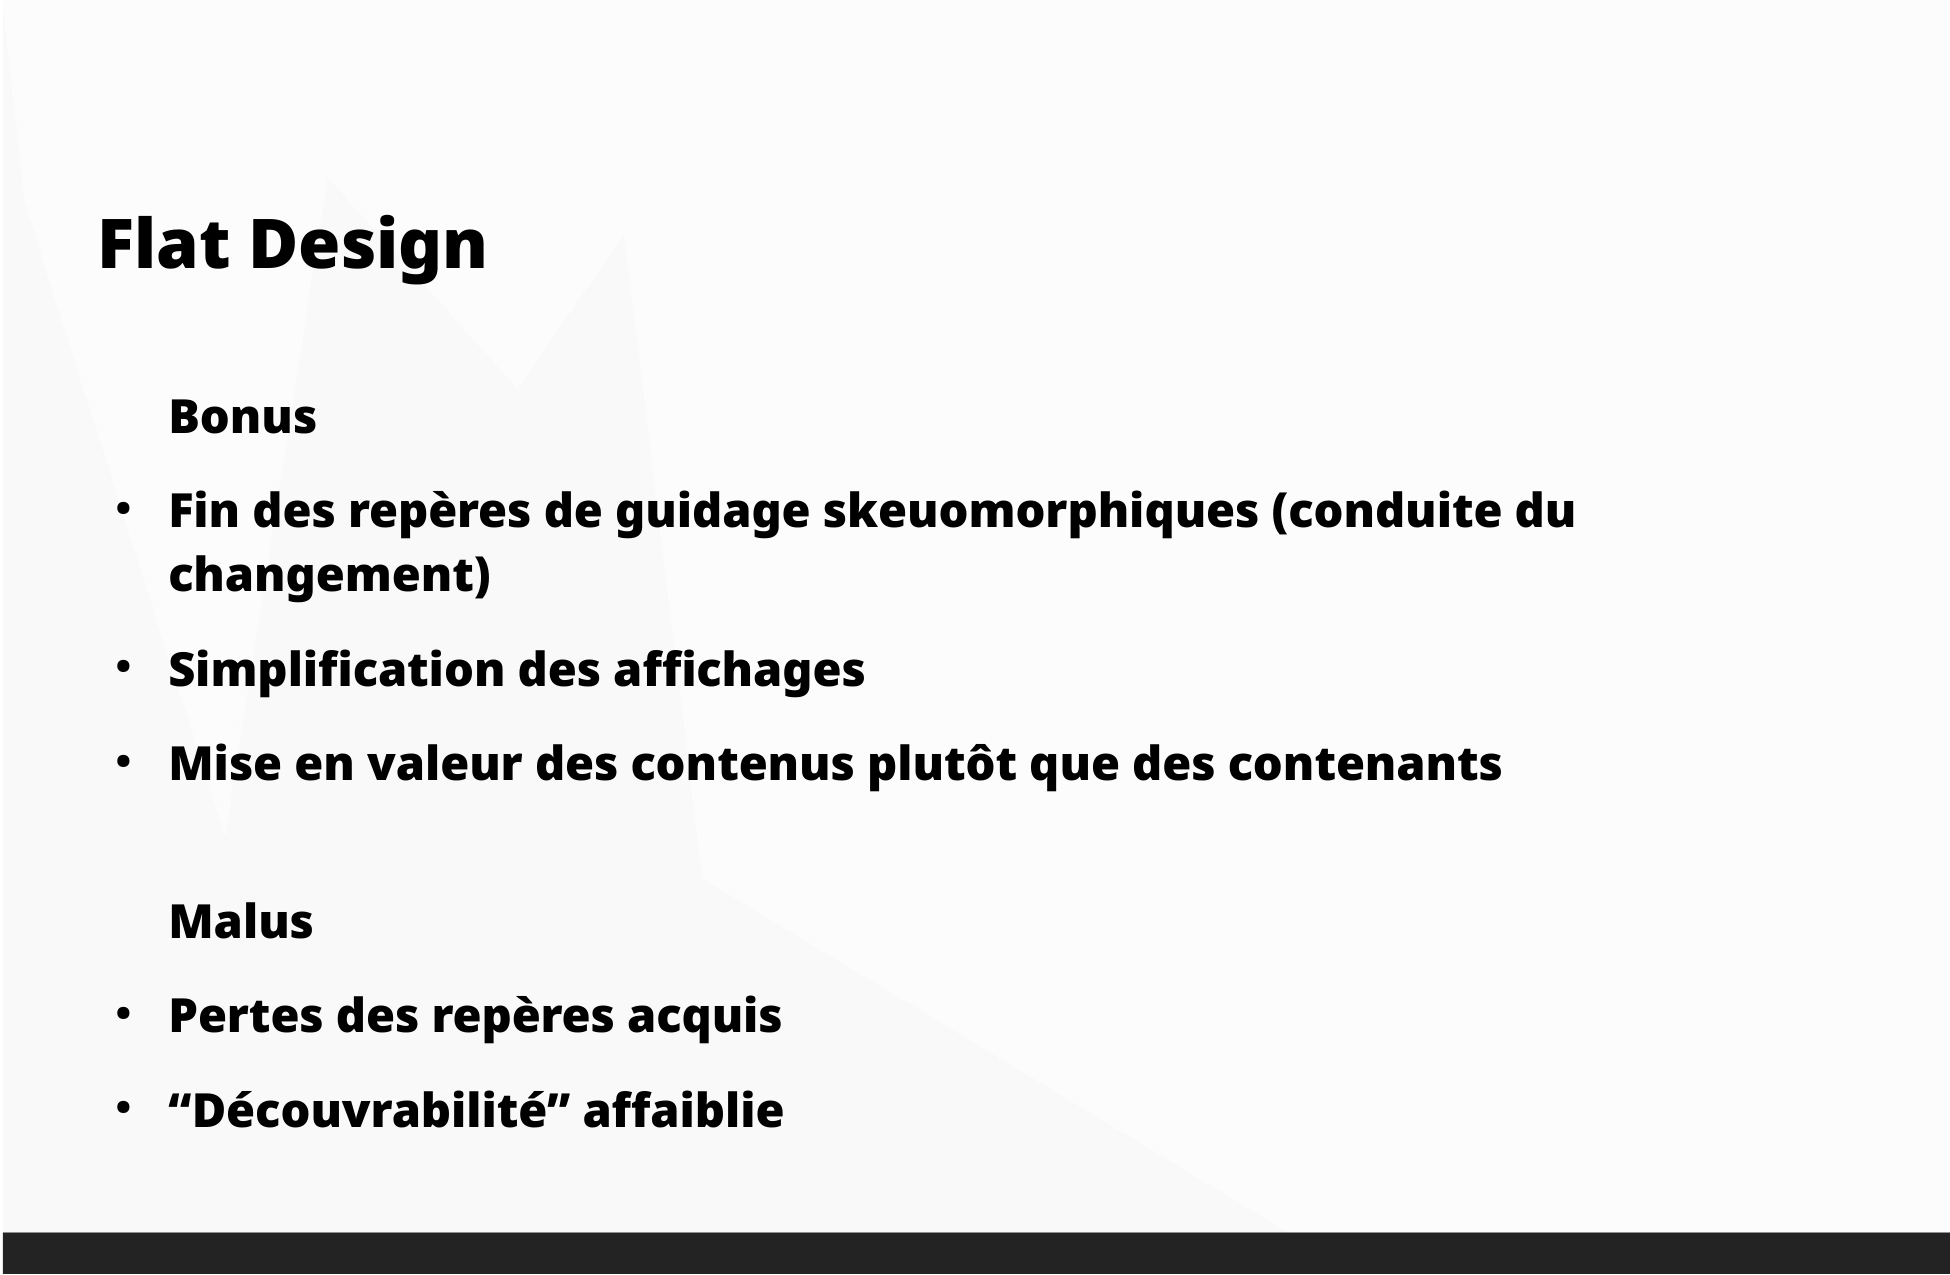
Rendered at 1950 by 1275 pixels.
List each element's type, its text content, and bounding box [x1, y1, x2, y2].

picture [2, 0, 1950, 1275]
title Flat Design [97, 135, 1853, 349]
list Bonus Fin des repères de guidage skeuomorphiques (conduite du changement) Simplification des affichages Mise en valeur des contenus plutôt que des contenants Malus Pertes des repères acquis “Découvrabilité” affaiblie [97, 383, 1853, 1123]
